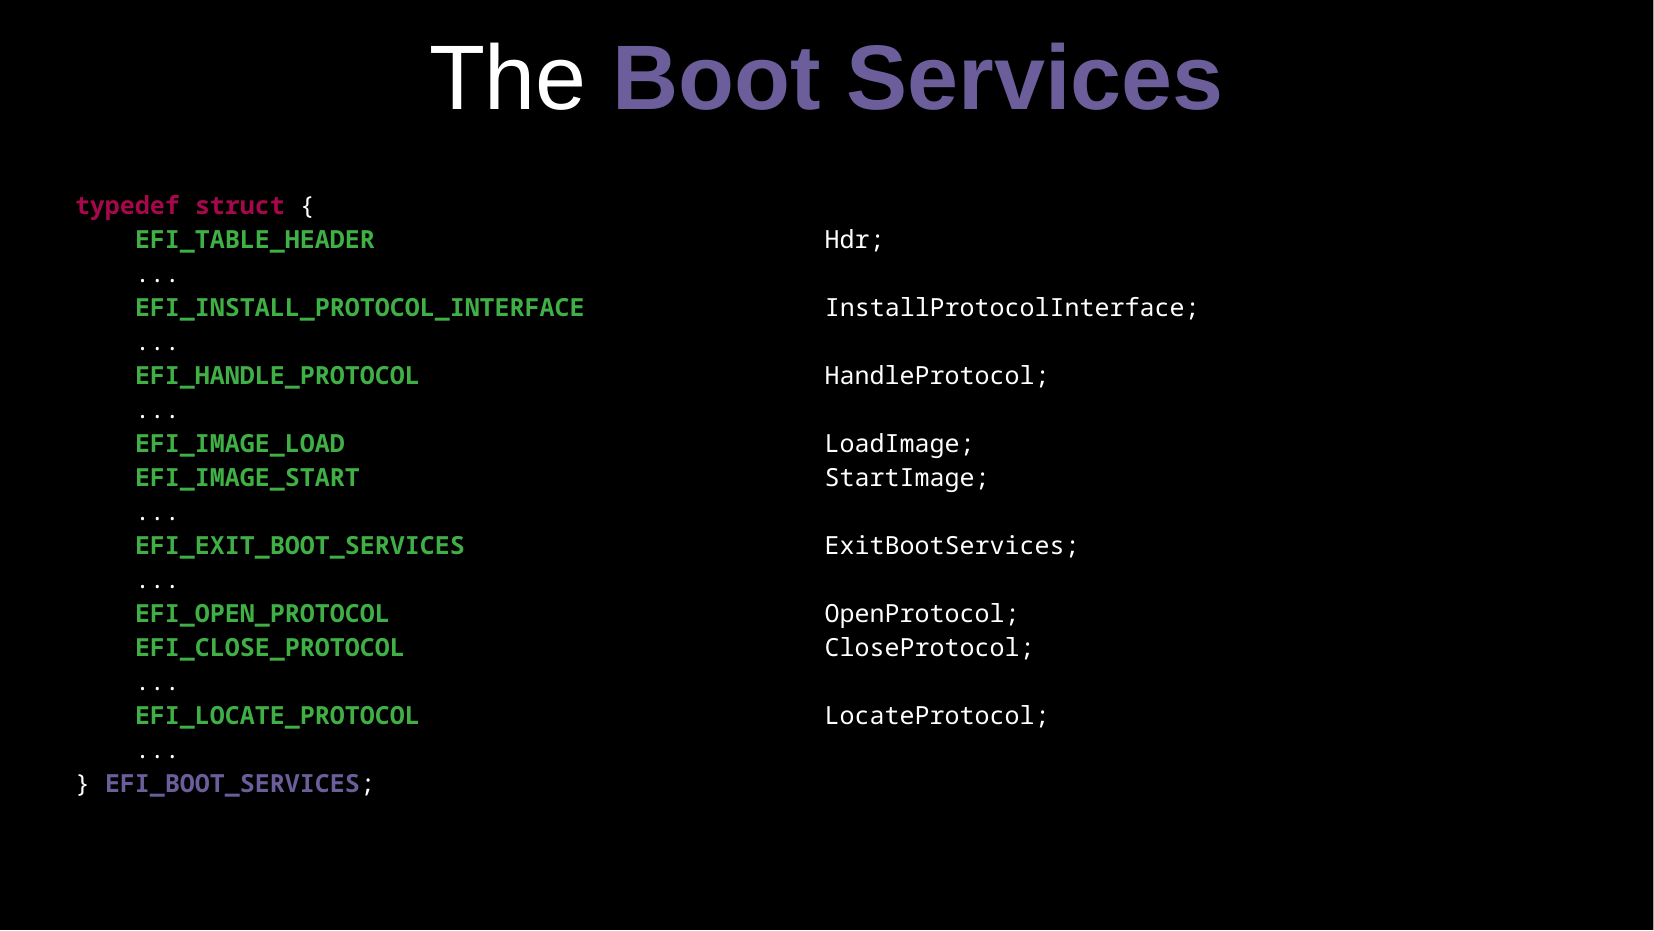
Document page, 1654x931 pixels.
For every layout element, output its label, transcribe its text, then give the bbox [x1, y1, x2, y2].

text_box typedef struct { EFI_TABLE_HEADER Hdr; ... EFI_INSTALL_PROTOCOL_INTERFACE InstallProtocolInterface; ... EFI_HANDLE_PROTOCOL HandleProtocol; ... EFI_IMAGE_LOAD LoadImage; EFI_IMAGE_START StartImage; ... EFI_EXIT_BOOT_SERVICES ExitBootServices; ... EFI_OPEN_PROTOCOL OpenProtocol; EFI_CLOSE_PROTOCOL CloseProtocol; ... EFI_LOCATE_PROTOCOL LocateProtocol; ... } EFI_BOOT_SERVICES; [75, 187, 1351, 931]
title The Boot Services [82, 0, 1571, 156]
